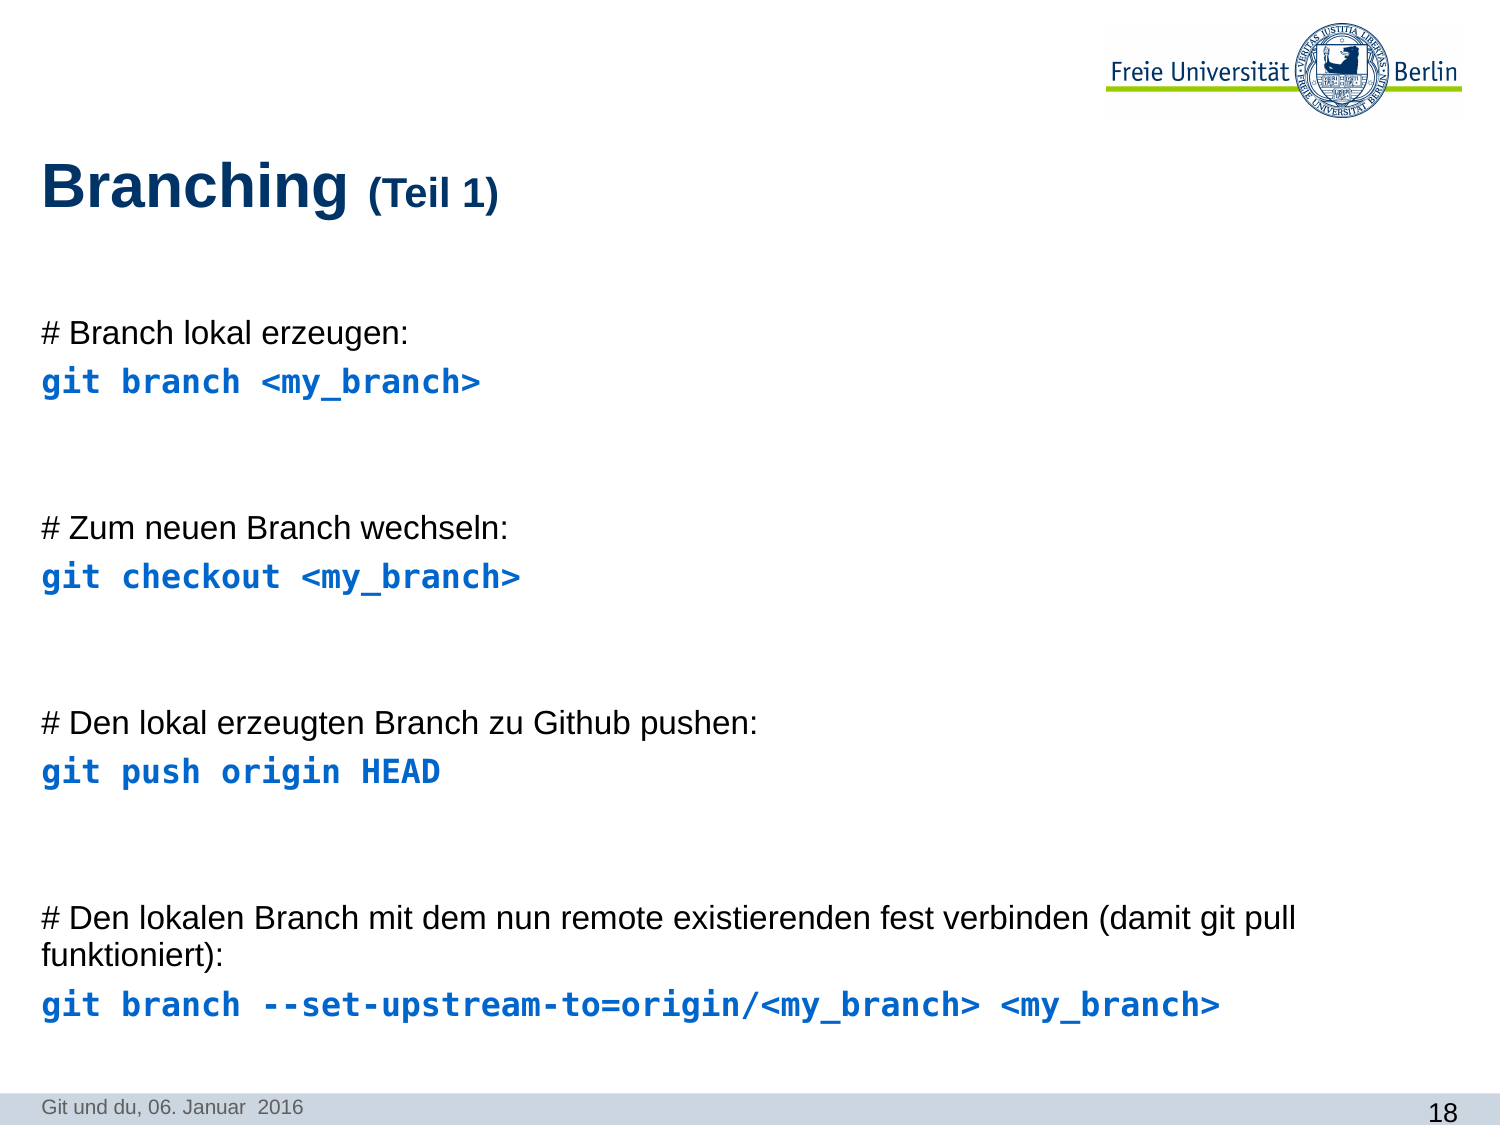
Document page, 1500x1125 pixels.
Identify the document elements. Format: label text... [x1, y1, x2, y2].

picture [1106, 23, 1462, 118]
list # Branch lokal erzeugen: git branch <my_branch> # Zum neuen Branch wechseln: git checkout <my_branch> # Den lokal erzeugten Branch zu Github pushen: git push origin HEAD # Den lokalen Branch mit dem nun remote existierenden fest verbinden (damit git pull funktioniert): git branch --set-upstream-to=origin/<my_branch> <my_branch> [41, 265, 1460, 1064]
title Branching (Teil 1) [41, 150, 1460, 221]
